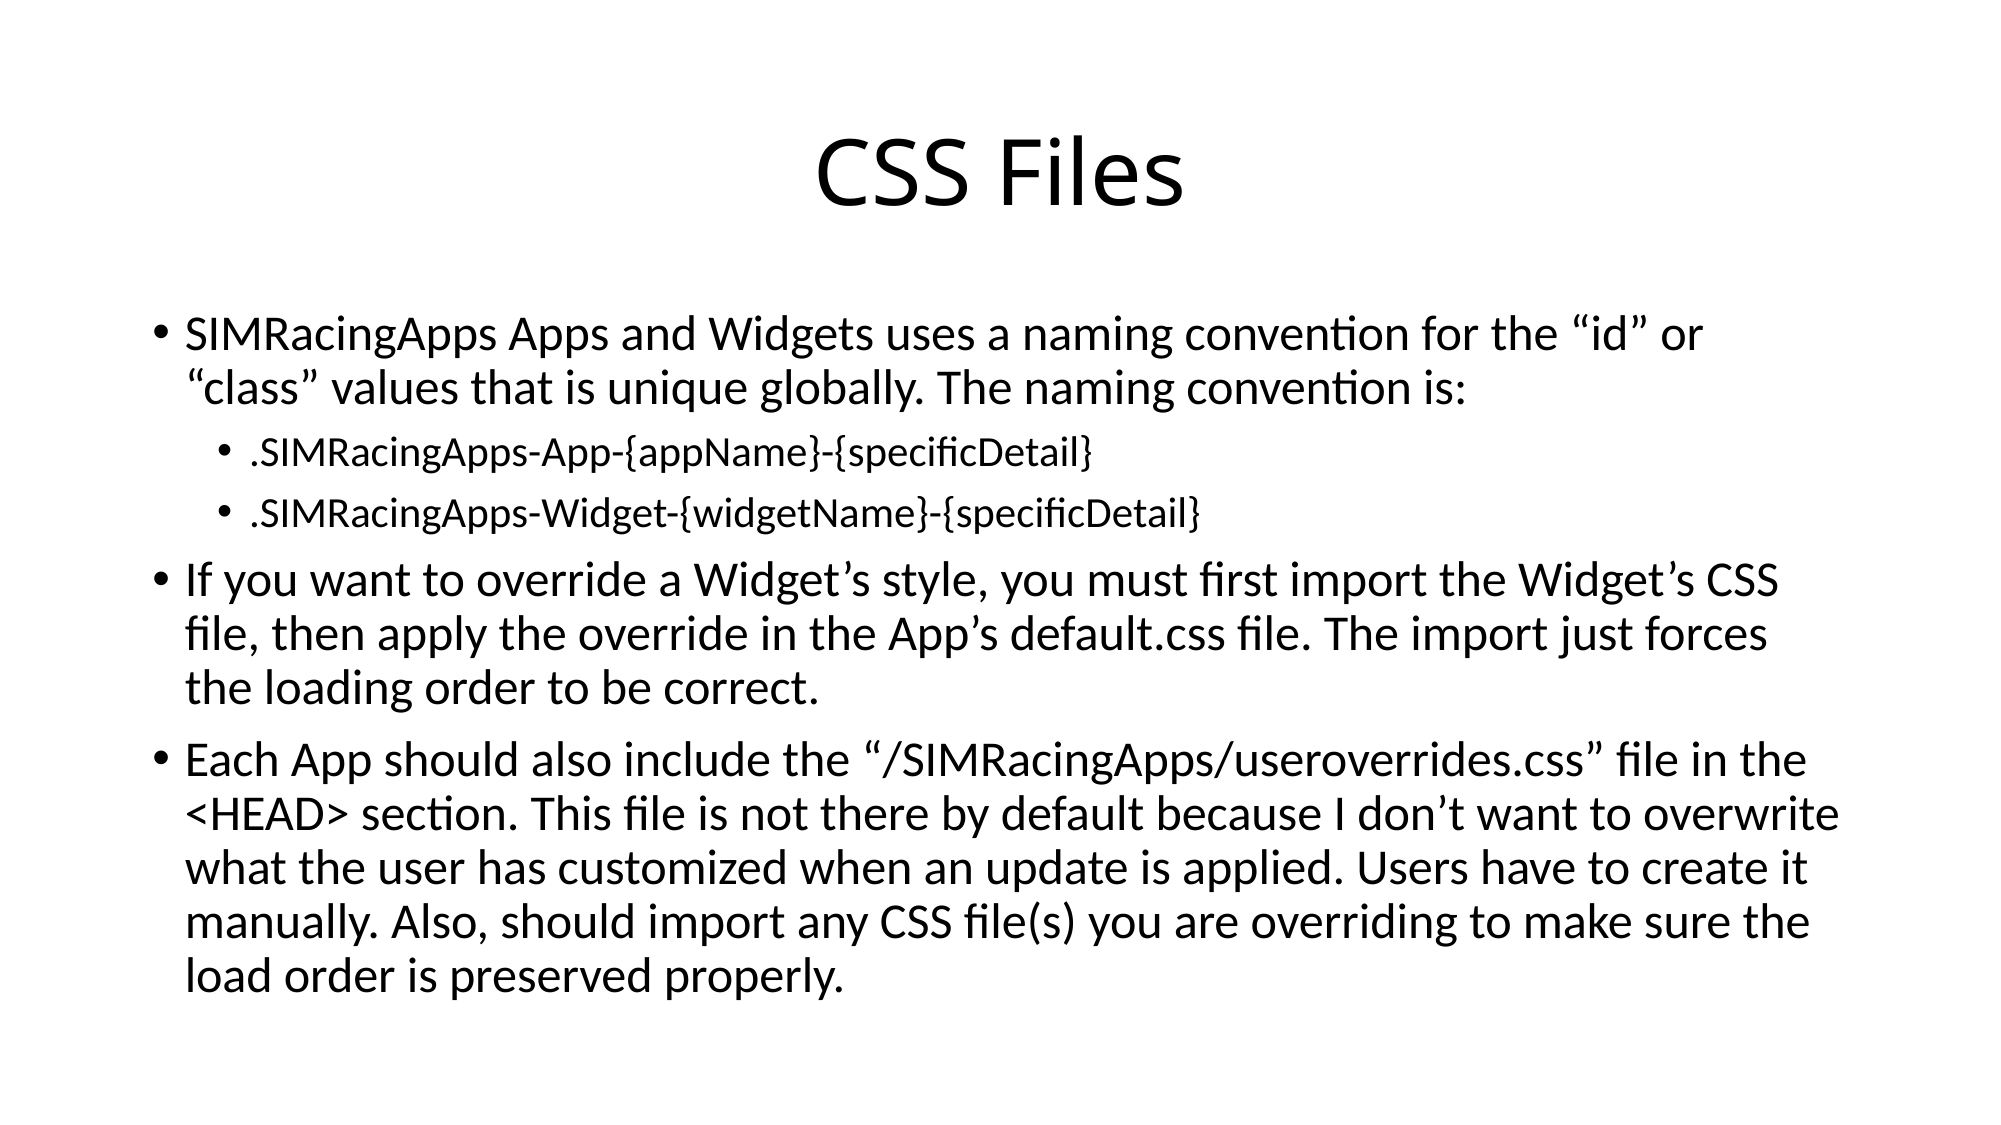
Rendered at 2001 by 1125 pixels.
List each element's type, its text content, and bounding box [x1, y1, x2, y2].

title CSS Files [137, 59, 1863, 278]
list SIMRacingApps Apps and Widgets uses a naming convention for the “id” or “class” values that is unique globally. The naming convention is: .SIMRacingApps-App-{appName}-{specificDetail} .SIMRacingApps-Widget-{widgetName}-{specificDetail} If you want to override a Widget’s style, you must first import the Widget’s CSS file, then apply the override in the App’s default.css file. The import just forces the loading order to be correct. Each App should also include the “/SIMRacingApps/useroverrides.css” file in the <HEAD> section. This file is not there by default because I don’t want to overwrite what the user has customized when an update is applied. Users have to create it manually. Also, should import any CSS file(s) you are overriding to make sure the load order is preserved properly. [137, 299, 1863, 1014]
